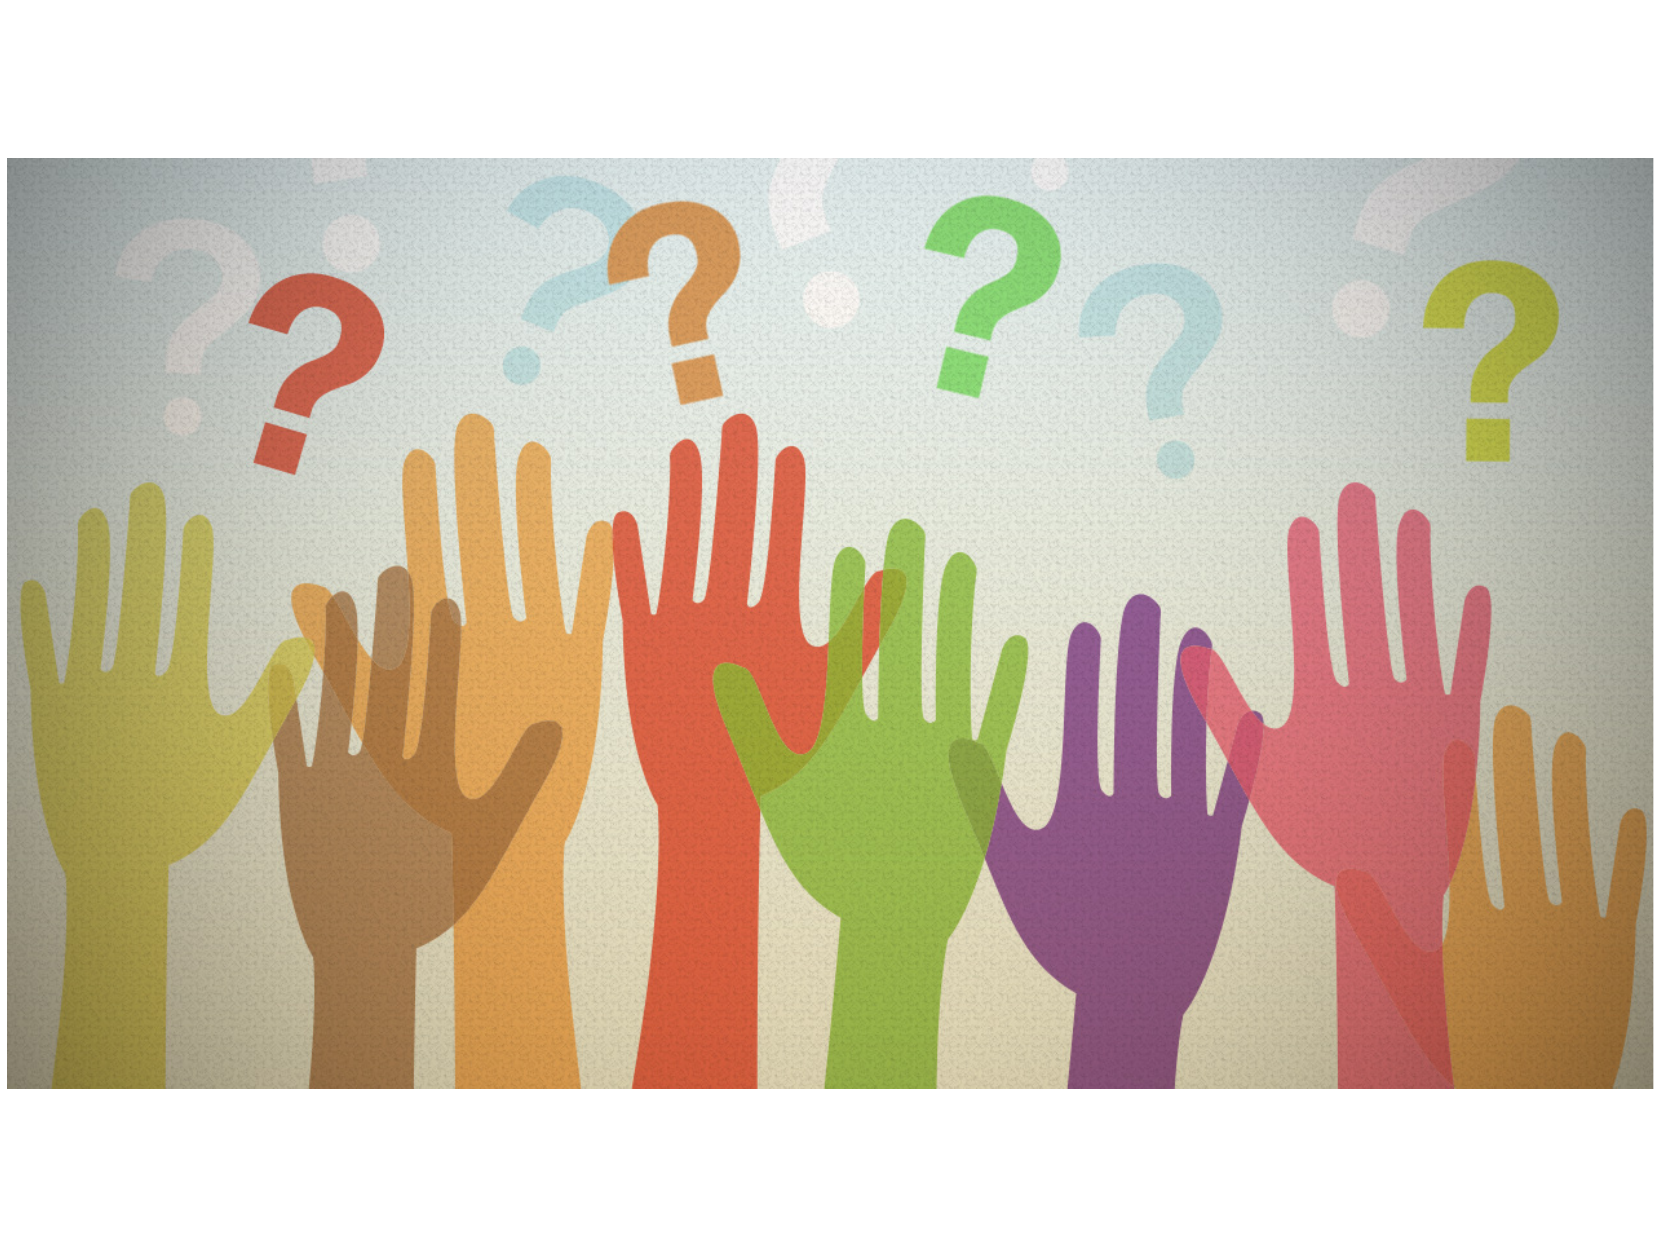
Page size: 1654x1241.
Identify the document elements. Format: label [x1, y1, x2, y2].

picture [7, 158, 1654, 1089]
